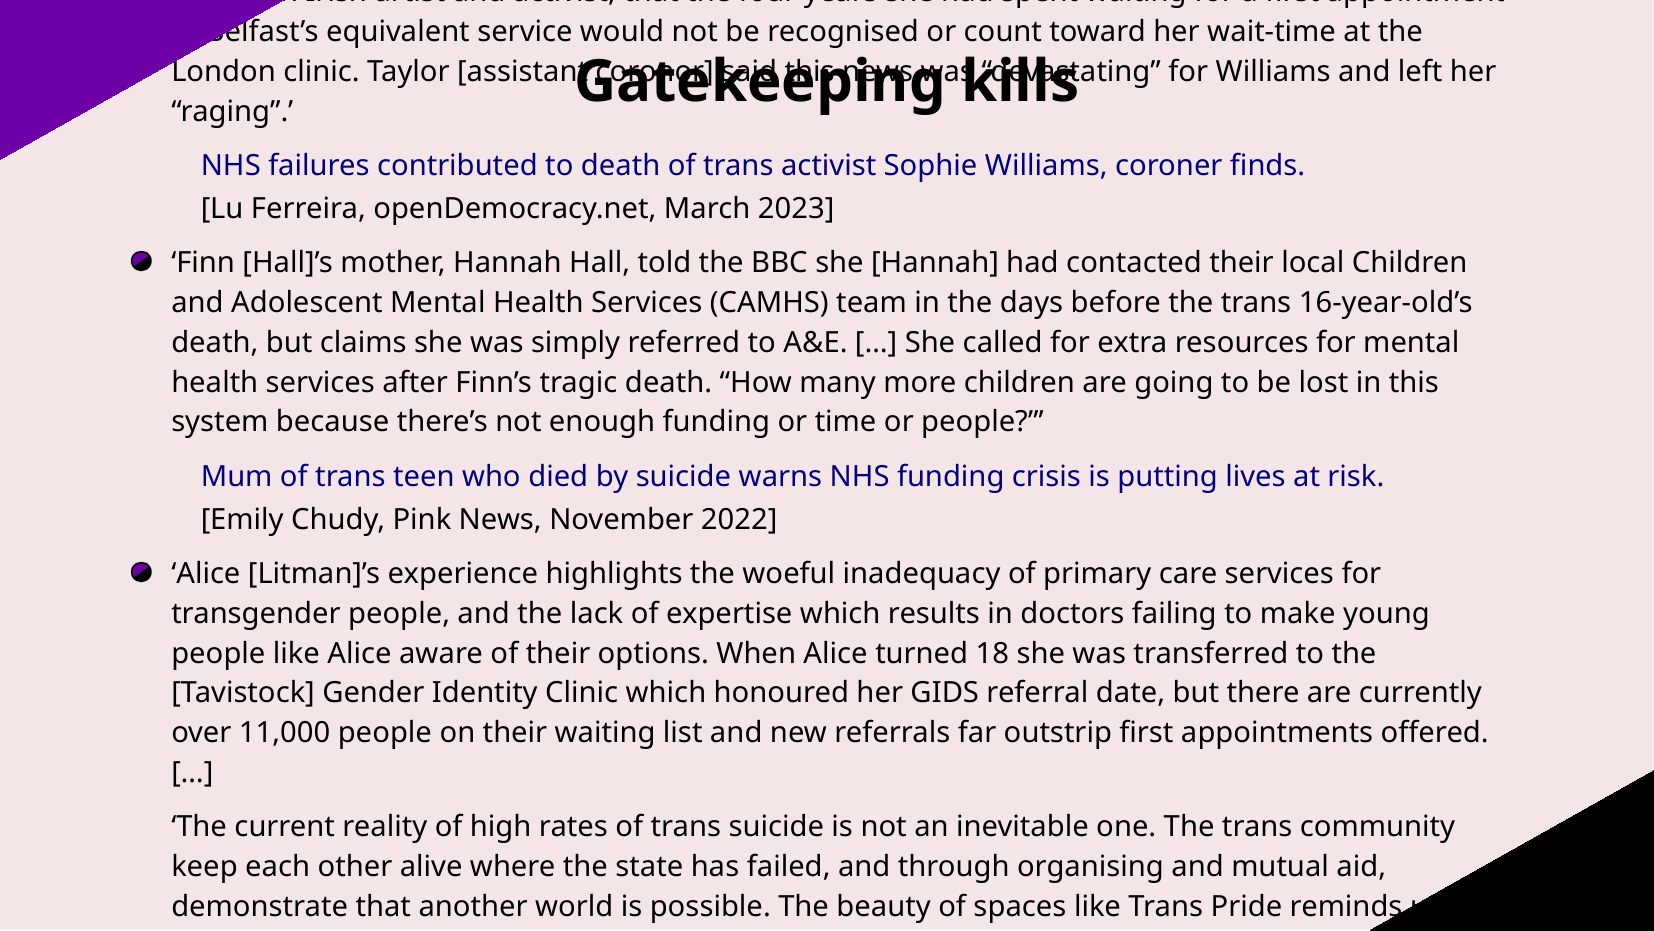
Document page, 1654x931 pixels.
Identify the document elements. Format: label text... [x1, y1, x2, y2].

subtitle ‘Two days before her death, the Tavistock Gender Identity Clinic informed [Sophie] Williams, a Northern Irish artist and activist, that the four years she had spent waiting for a first appointment at Belfast’s equivalent service would not be recognised or count toward her wait-time at the London clinic. Taylor [assistant coronor] said this news was “devastating” for Williams and left her “raging”.’ NHS failures contributed to death of trans activist Sophie Williams, coroner finds. [Lu Ferreira, openDemocracy.net, March 2023] ‘Finn [Hall]’s mother, Hannah Hall, told the BBC she [Hannah] had contacted their local Children and Adolescent Mental Health Services (CAMHS) team in the days before the trans 16-year-old’s death, but claims she was simply referred to A&E. […] She called for extra resources for mental health services after Finn’s tragic death. “How many more children are going to be lost in this system because there’s not enough funding or time or people?”’ Mum of trans teen who died by suicide warns NHS funding crisis is putting lives at risk. [Emily Chudy, Pink News, November 2022] ‘Alice [Litman]’s experience highlights the woeful inadequacy of primary care services for transgender people, and the lack of expertise which results in doctors failing to make young people like Alice aware of their options. When Alice turned 18 she was transferred to the [Tavistock] Gender Identity Clinic which honoured her GIDS referral date, but there are currently over 11,000 people on their waiting list and new referrals far outstrip first appointments offered. […] ‘The current reality of high rates of trans suicide is not an inevitable one. The trans community keep each other alive where the state has failed, and through organising and mutual aid, demonstrate that another world is possible. The beauty of spaces like Trans Pride reminds us that trans life and joy is also possible, and exists every day.’ My sister died after 1,023 days on an NHS waiting list. This is the reality of the ‘trans debate’. [Kate Litman, Pink News, July 2022] [129, 140, 1512, 852]
text_box [1370, 770, 1654, 931]
text_box [0, 0, 284, 160]
title Gatekeeping kills [82, 20, 1571, 139]
